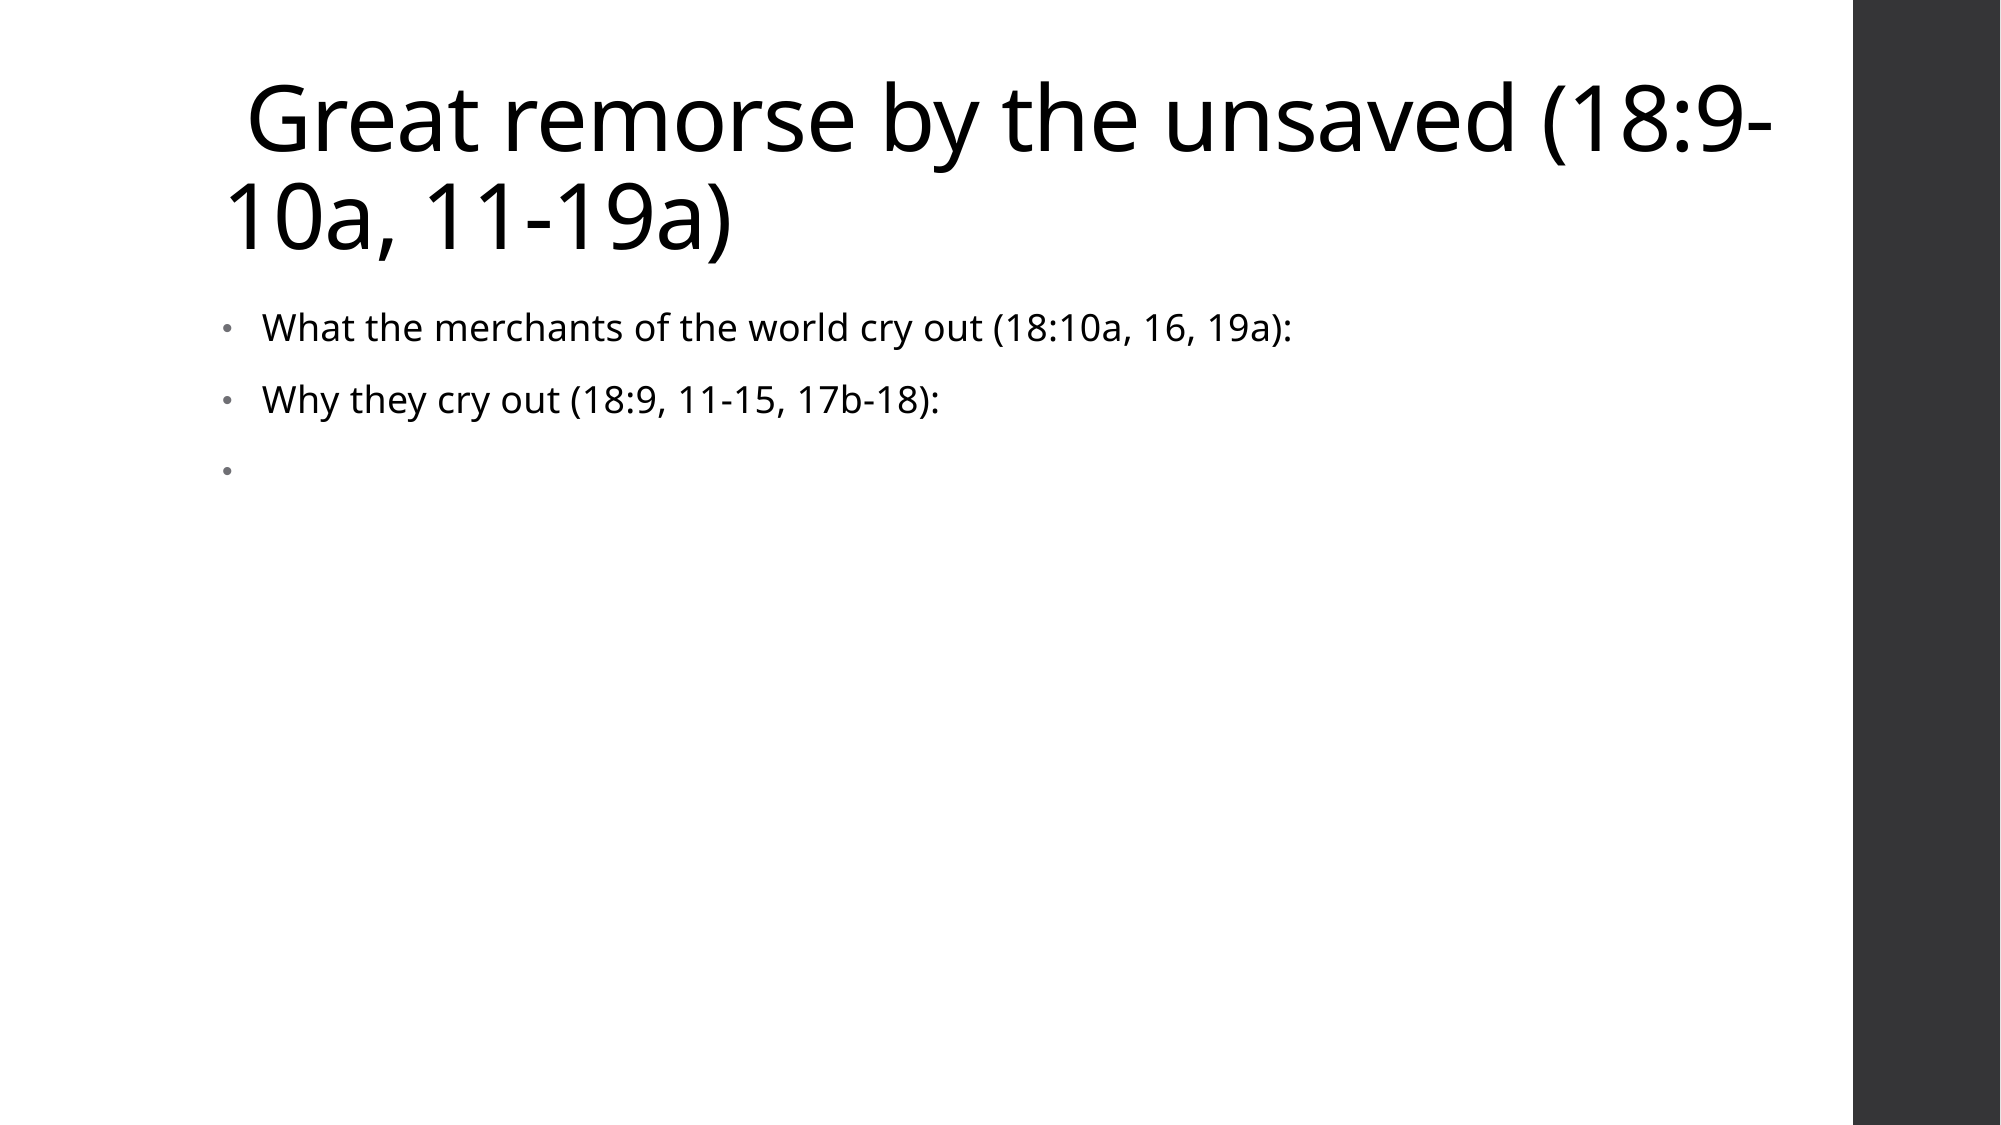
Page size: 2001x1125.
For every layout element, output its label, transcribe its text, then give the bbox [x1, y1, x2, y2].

title Great remorse by the unsaved (18:9-10a, 11-19a) [206, 60, 1797, 278]
list What the merchants of the world cry out (18:10a, 16, 19a): Why they cry out (18:9, 11-15, 17b-18): [206, 299, 1617, 1014]
